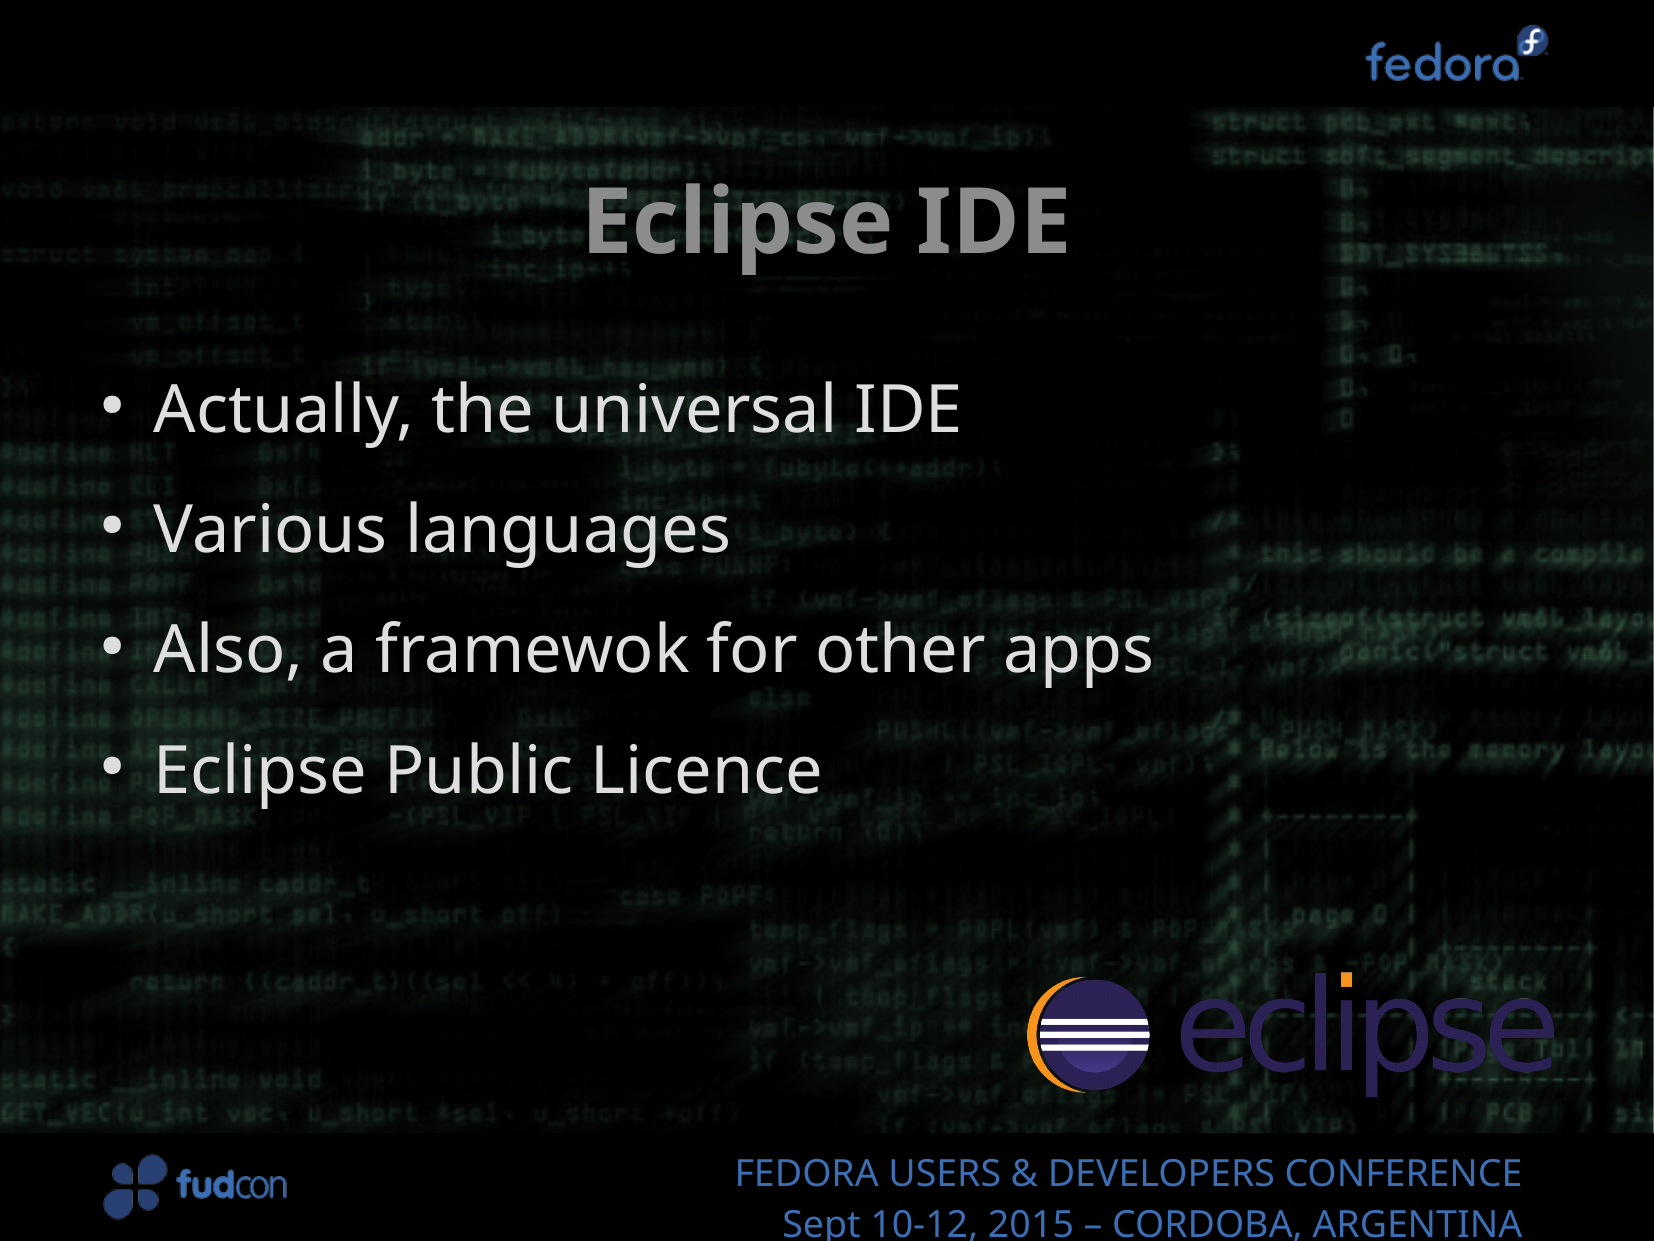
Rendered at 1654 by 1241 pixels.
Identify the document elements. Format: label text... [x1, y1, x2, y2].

title Eclipse IDE [82, 114, 1571, 322]
picture [0, 0, 1654, 1241]
list Actually, the universal IDE Various languages Also, a framewok for other apps Eclipse Public Licence [82, 361, 1571, 1081]
